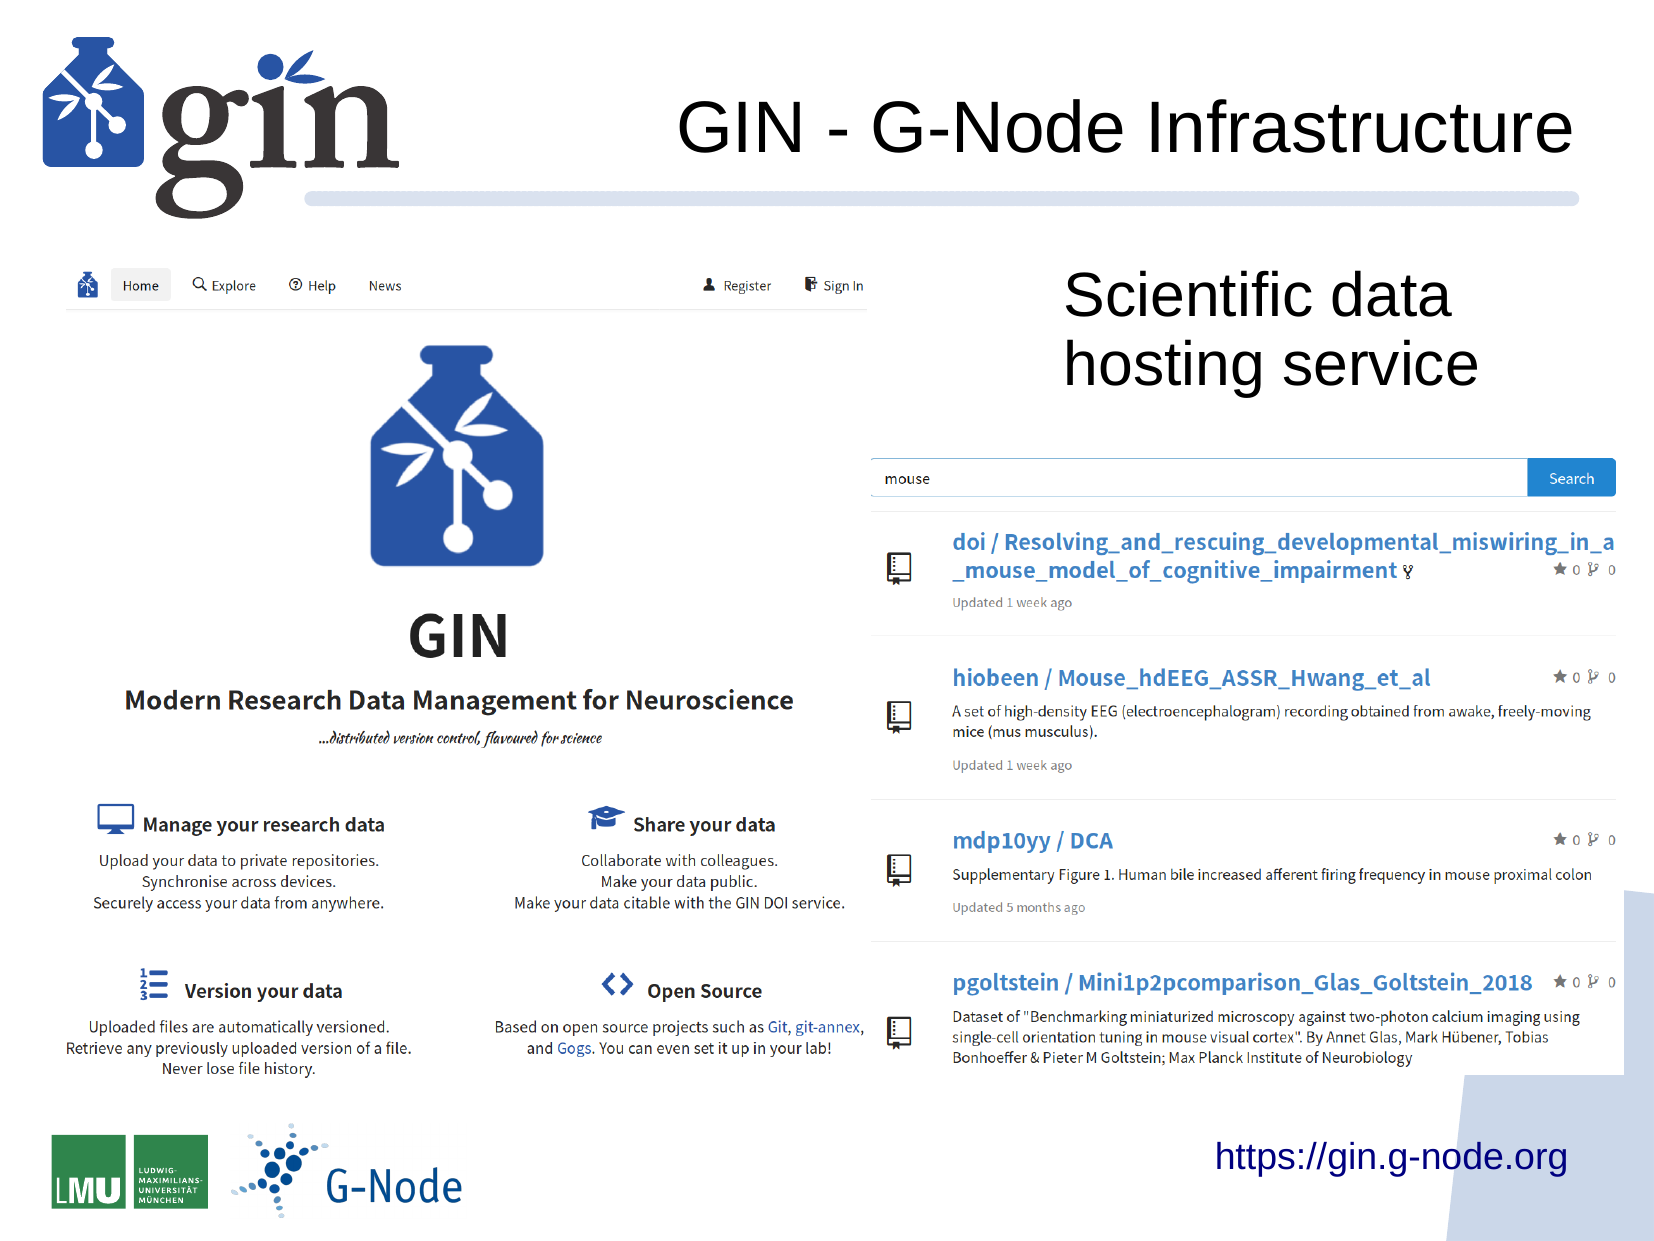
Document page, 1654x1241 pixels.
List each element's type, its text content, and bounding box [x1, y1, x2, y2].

text_box https://gin.g-node.org [1200, 1128, 1625, 1186]
text_box Scientific data hosting service [1049, 252, 1551, 407]
picture [59, 262, 1624, 1083]
picture [230, 1123, 467, 1219]
picture [33, 30, 409, 224]
text_box GIN - G-Node Infrastructure [87, 30, 1576, 226]
